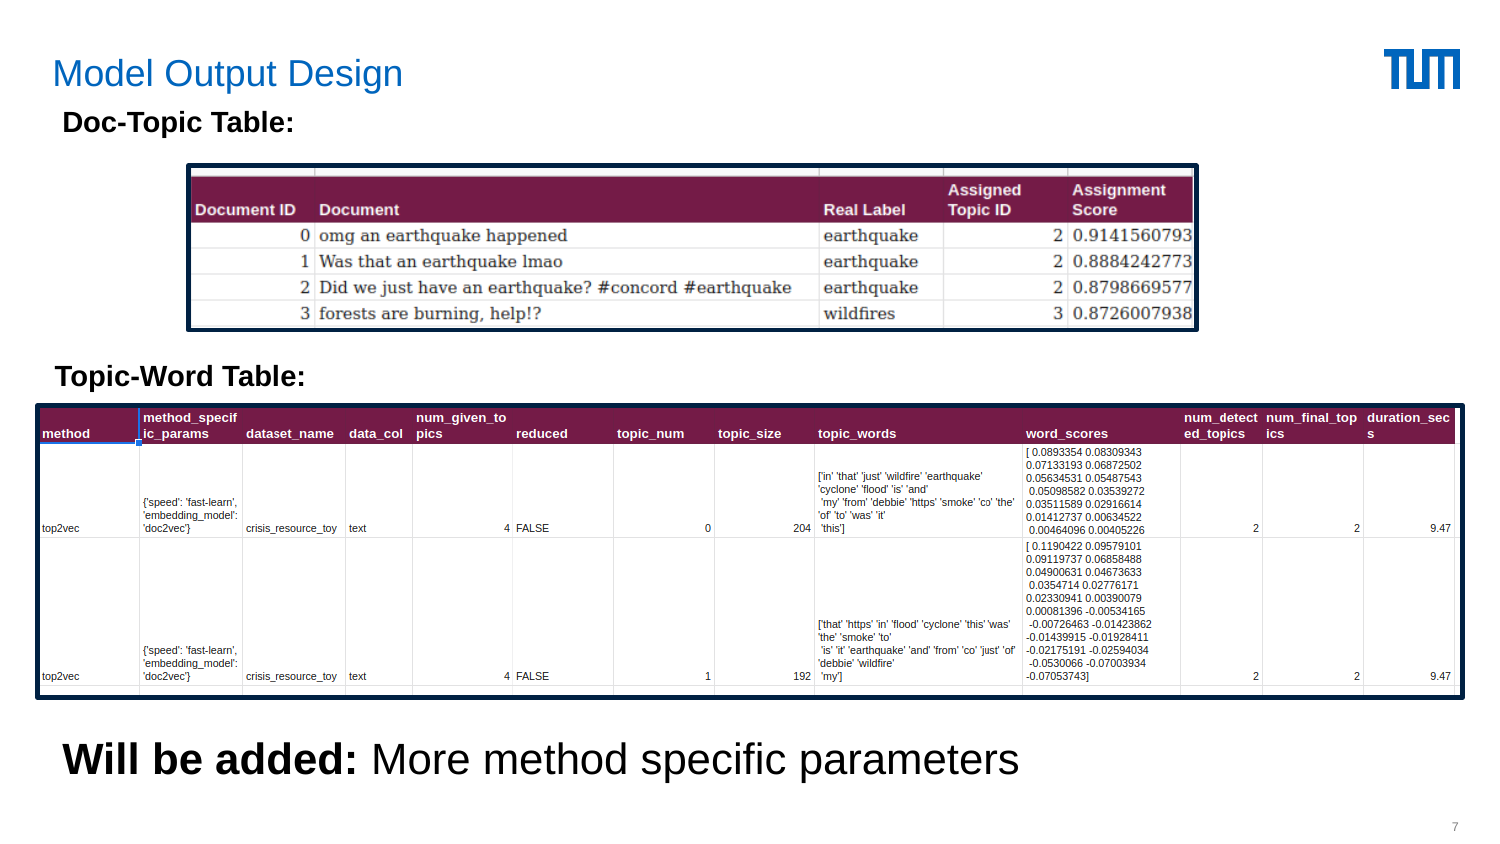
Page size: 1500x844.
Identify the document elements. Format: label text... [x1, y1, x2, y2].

picture [190, 168, 1194, 328]
text_box Doc-Topic Table: [47, 87, 1453, 153]
text_box Topic-Word Table: [39, 342, 1446, 408]
picture [1384, 49, 1460, 89]
slide_number <number> [1417, 808, 1459, 844]
text_box Will be added: More method specific parameters [47, 715, 1453, 799]
title Model Output Design [41, 5, 1344, 95]
picture [39, 407, 1461, 696]
